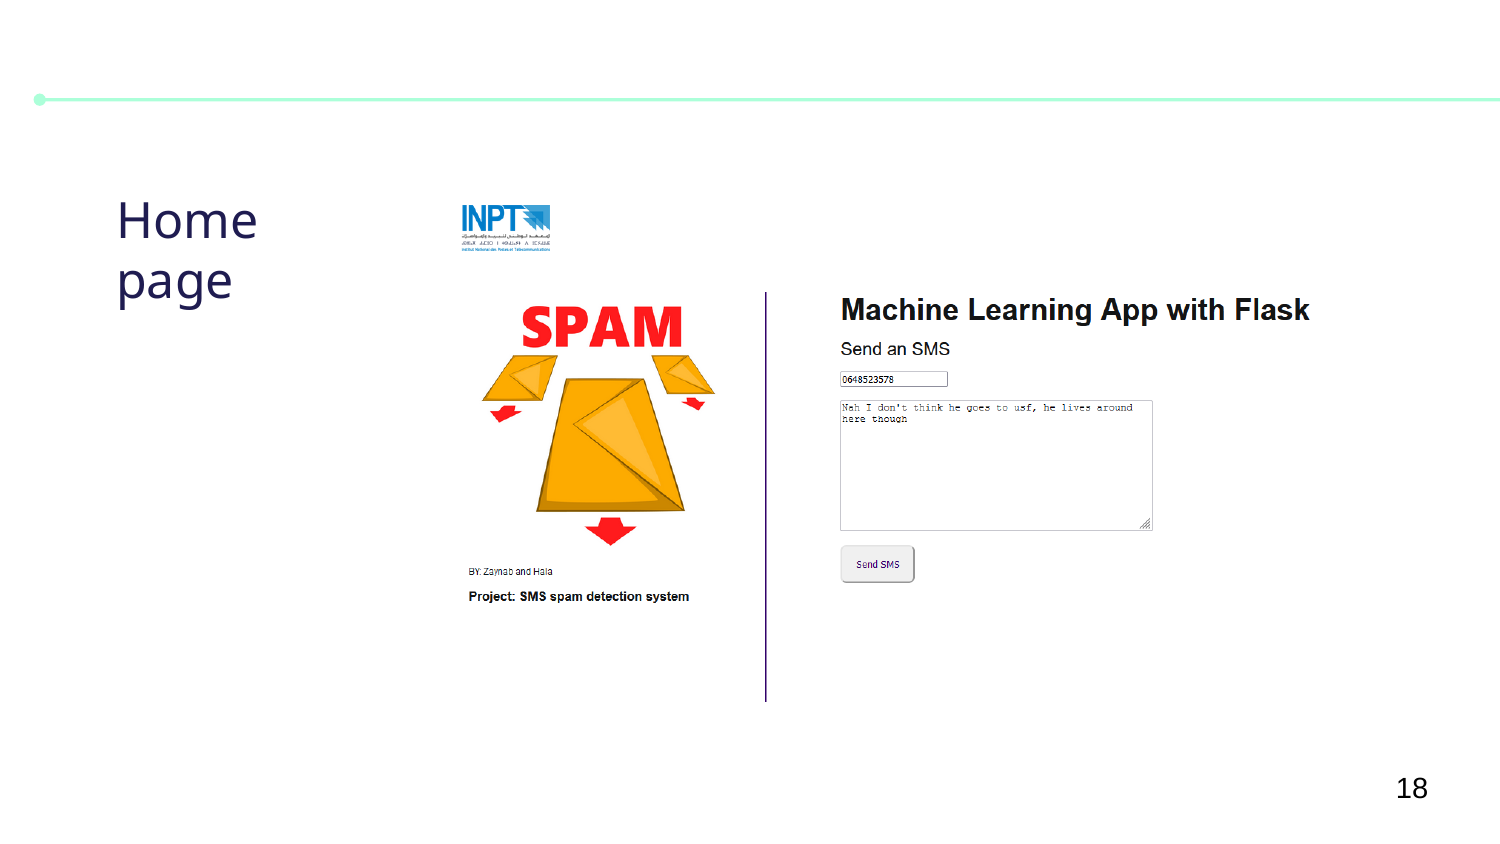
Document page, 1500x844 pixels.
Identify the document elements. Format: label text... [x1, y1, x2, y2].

text_box 18 [1380, 761, 1450, 812]
picture [461, 205, 1335, 702]
list Home page [101, 173, 395, 275]
